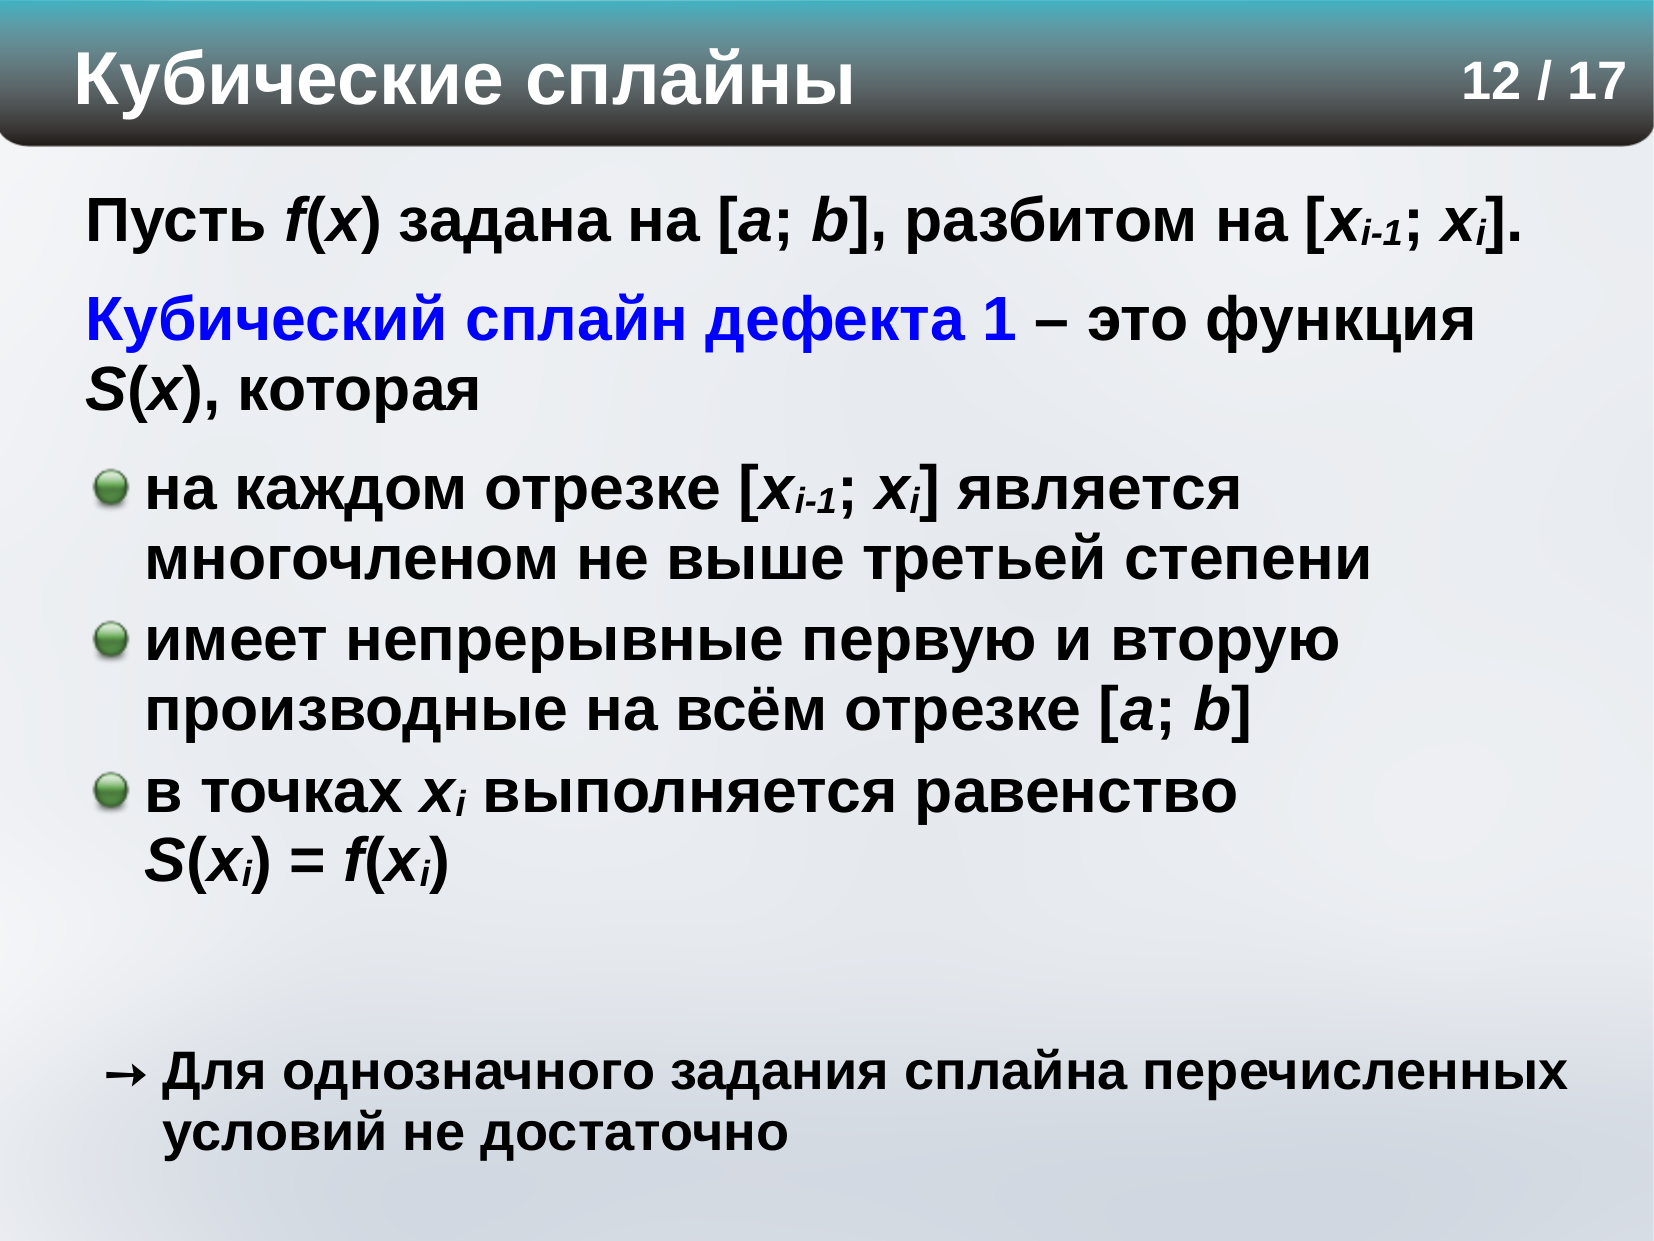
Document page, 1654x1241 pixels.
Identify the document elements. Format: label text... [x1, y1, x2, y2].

picture [0, 0, 1654, 1241]
text_box Для однозначного задания сплайна перечисленных условий не достаточно [88, 1033, 1595, 1170]
text_box Пусть f(x) задана на [a; b], разбитом на [xi-1; xi]. Кубический сплайн дефекта 1 – это функция S(x), которая на каждом отрезке [xi-1; xi] является многочленом не выше третьей степени имеет непрерывные первую и вторую производные на всём отрезке [a; b] в точках xi выполняется равенство S(xi) = f(xi) [70, 177, 1565, 985]
text_box <номер> / 17 [1446, 42, 1654, 119]
text_box Кубические сплайны [59, 29, 1359, 129]
